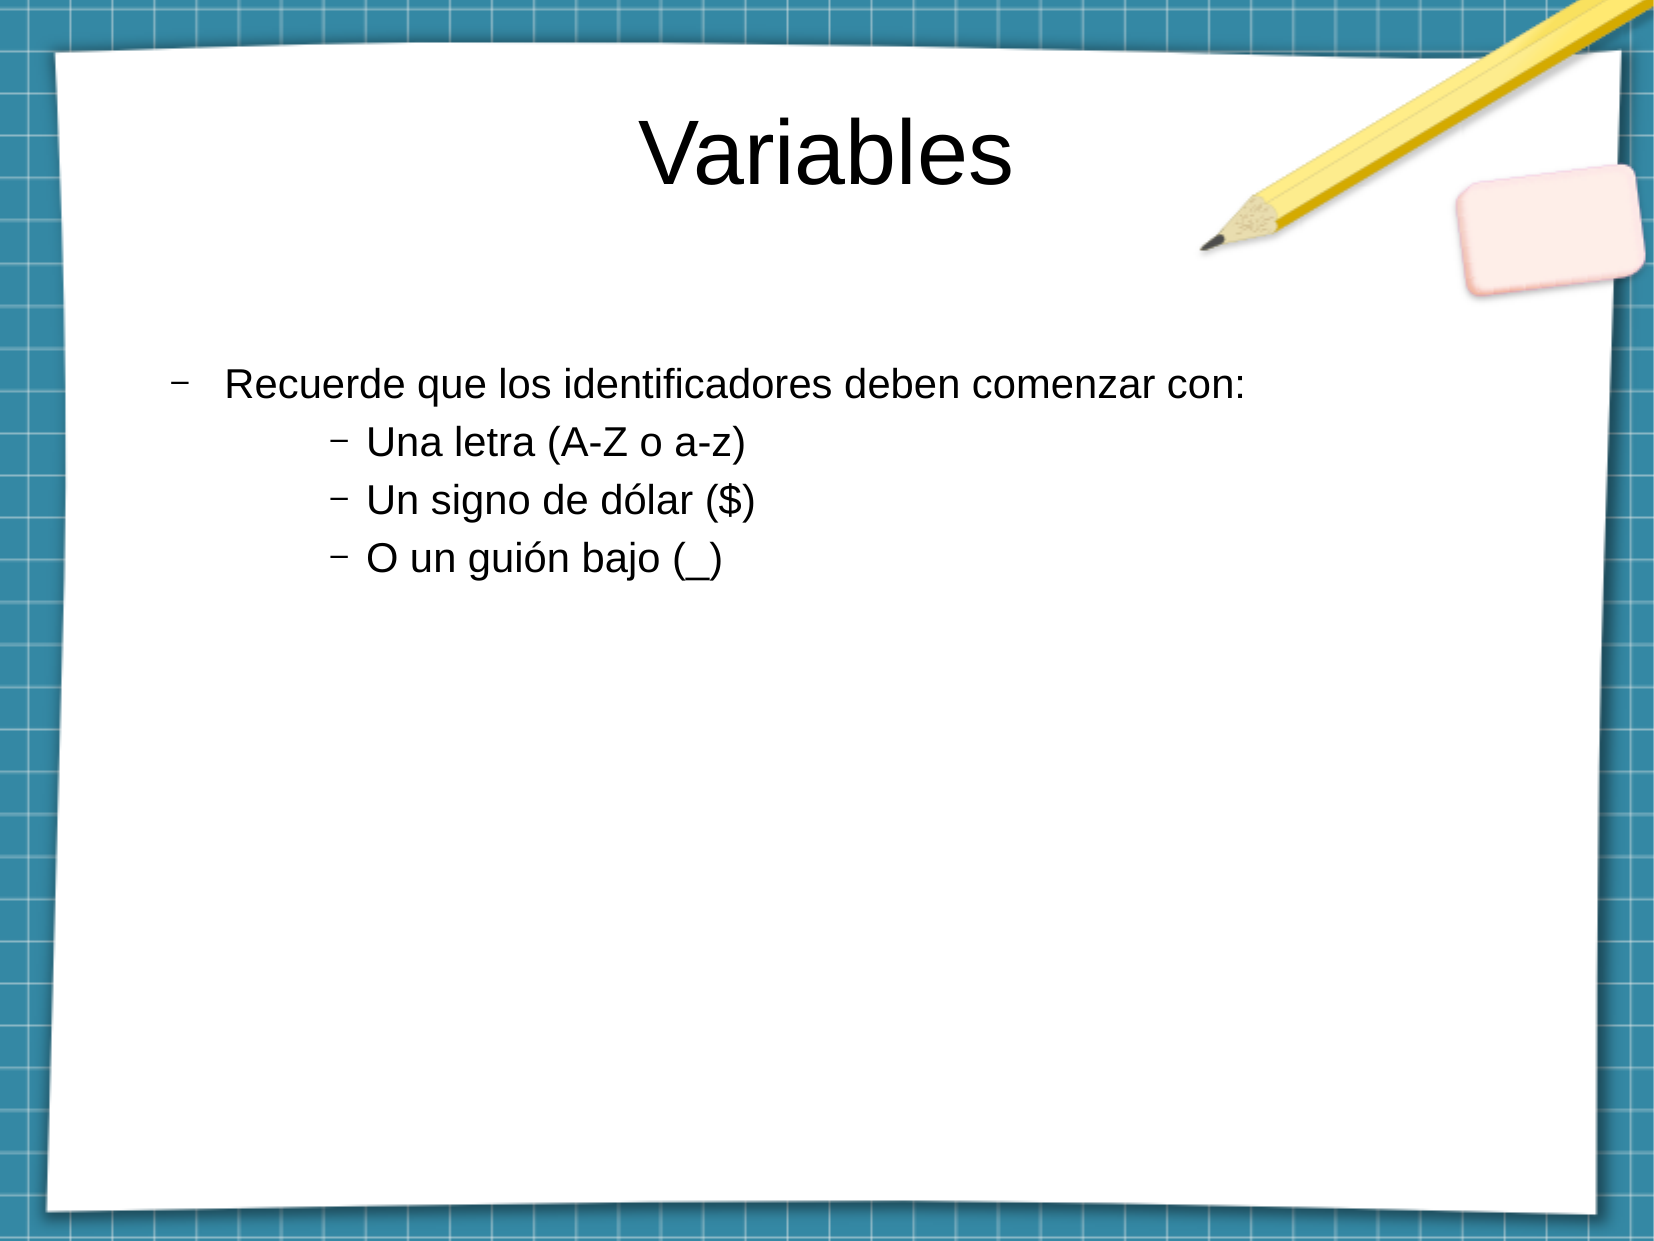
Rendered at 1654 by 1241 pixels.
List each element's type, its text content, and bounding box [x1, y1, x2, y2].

picture [0, 0, 1654, 1241]
title Variables [82, 49, 1571, 257]
list Recuerde que los identificadores deben comenzar con: Una letra (A-Z o a-z) Un signo de dólar ($) O un guión bajo (_) [82, 290, 1571, 1010]
